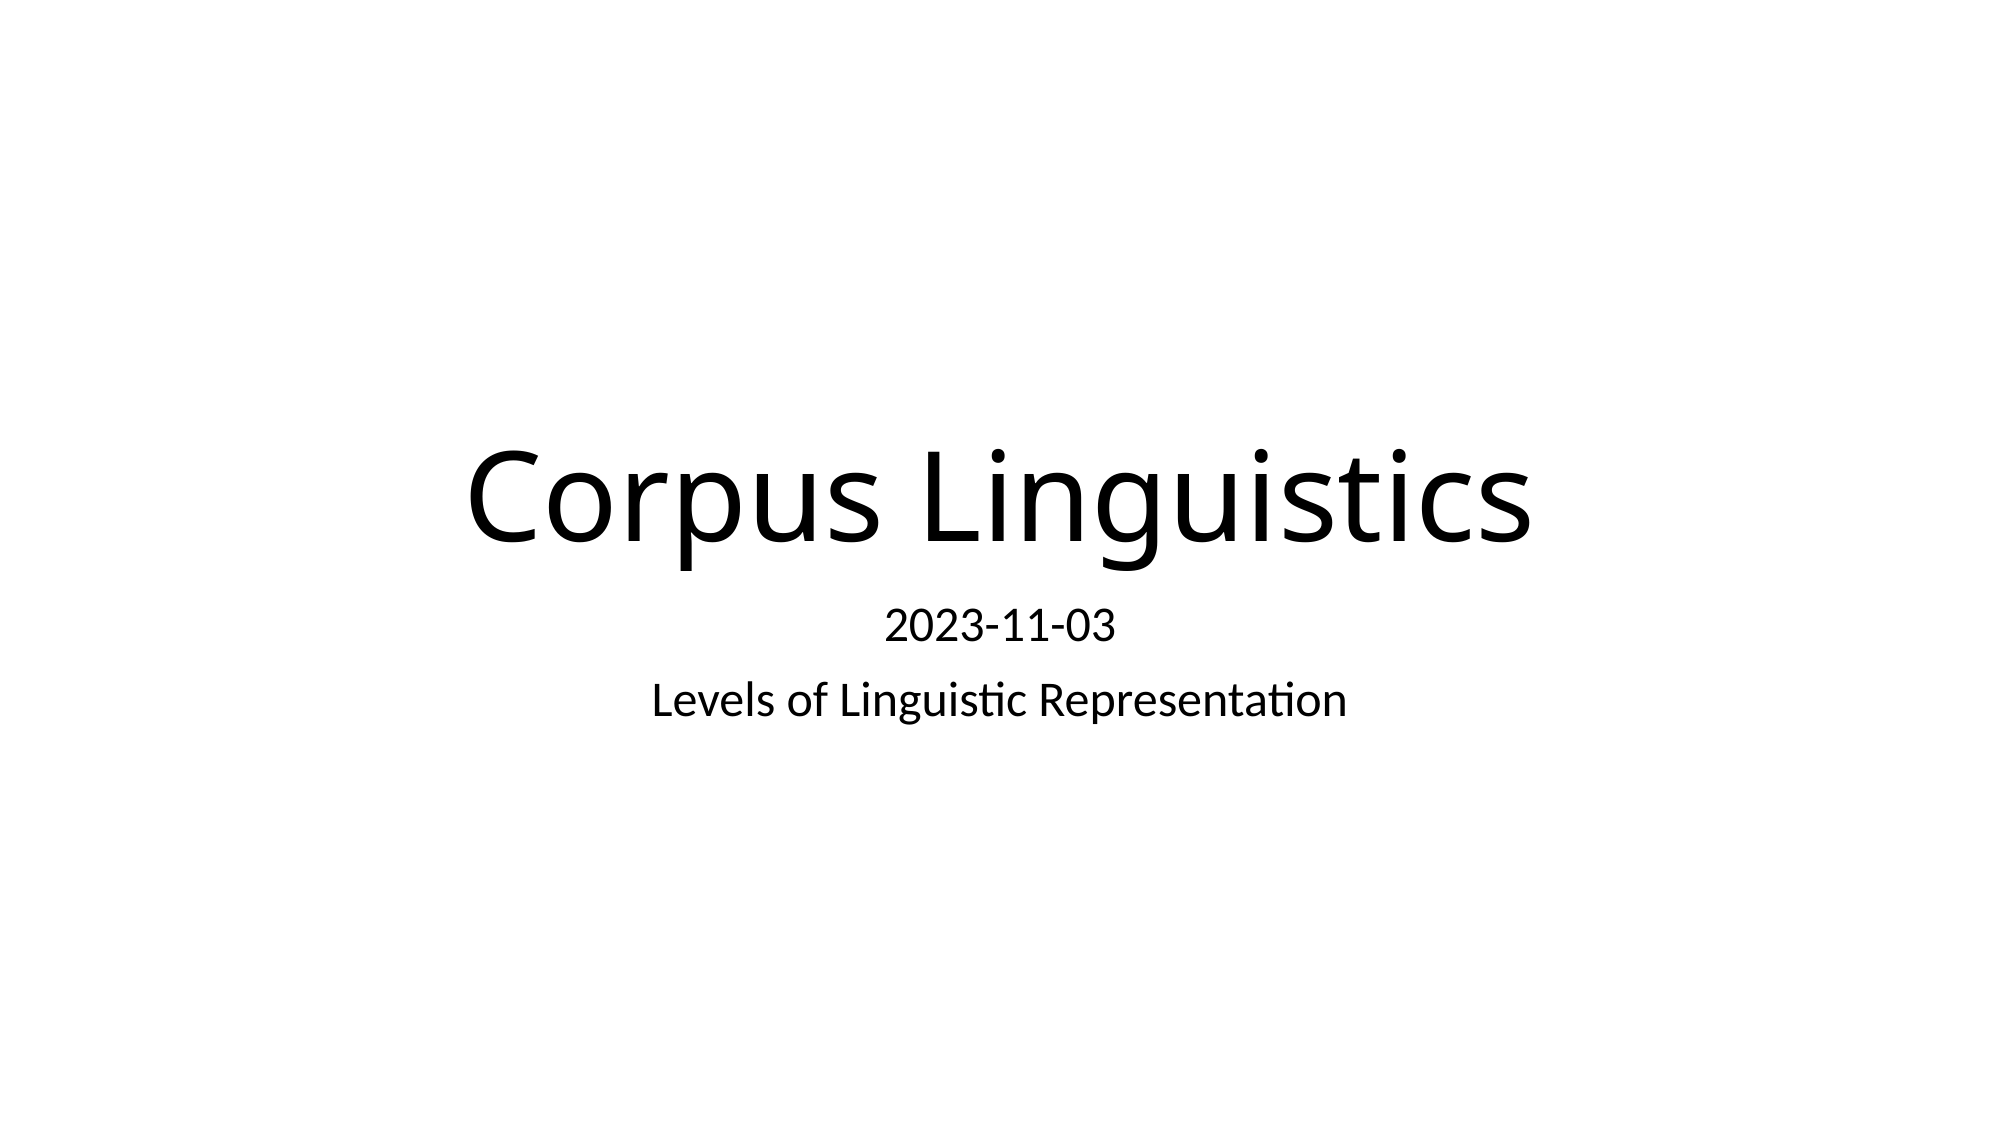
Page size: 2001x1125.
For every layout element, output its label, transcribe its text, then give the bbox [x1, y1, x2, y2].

subtitle 2023-11-03 Levels of Linguistic Representation [249, 590, 1750, 863]
title Corpus Linguistics [249, 184, 1750, 576]
